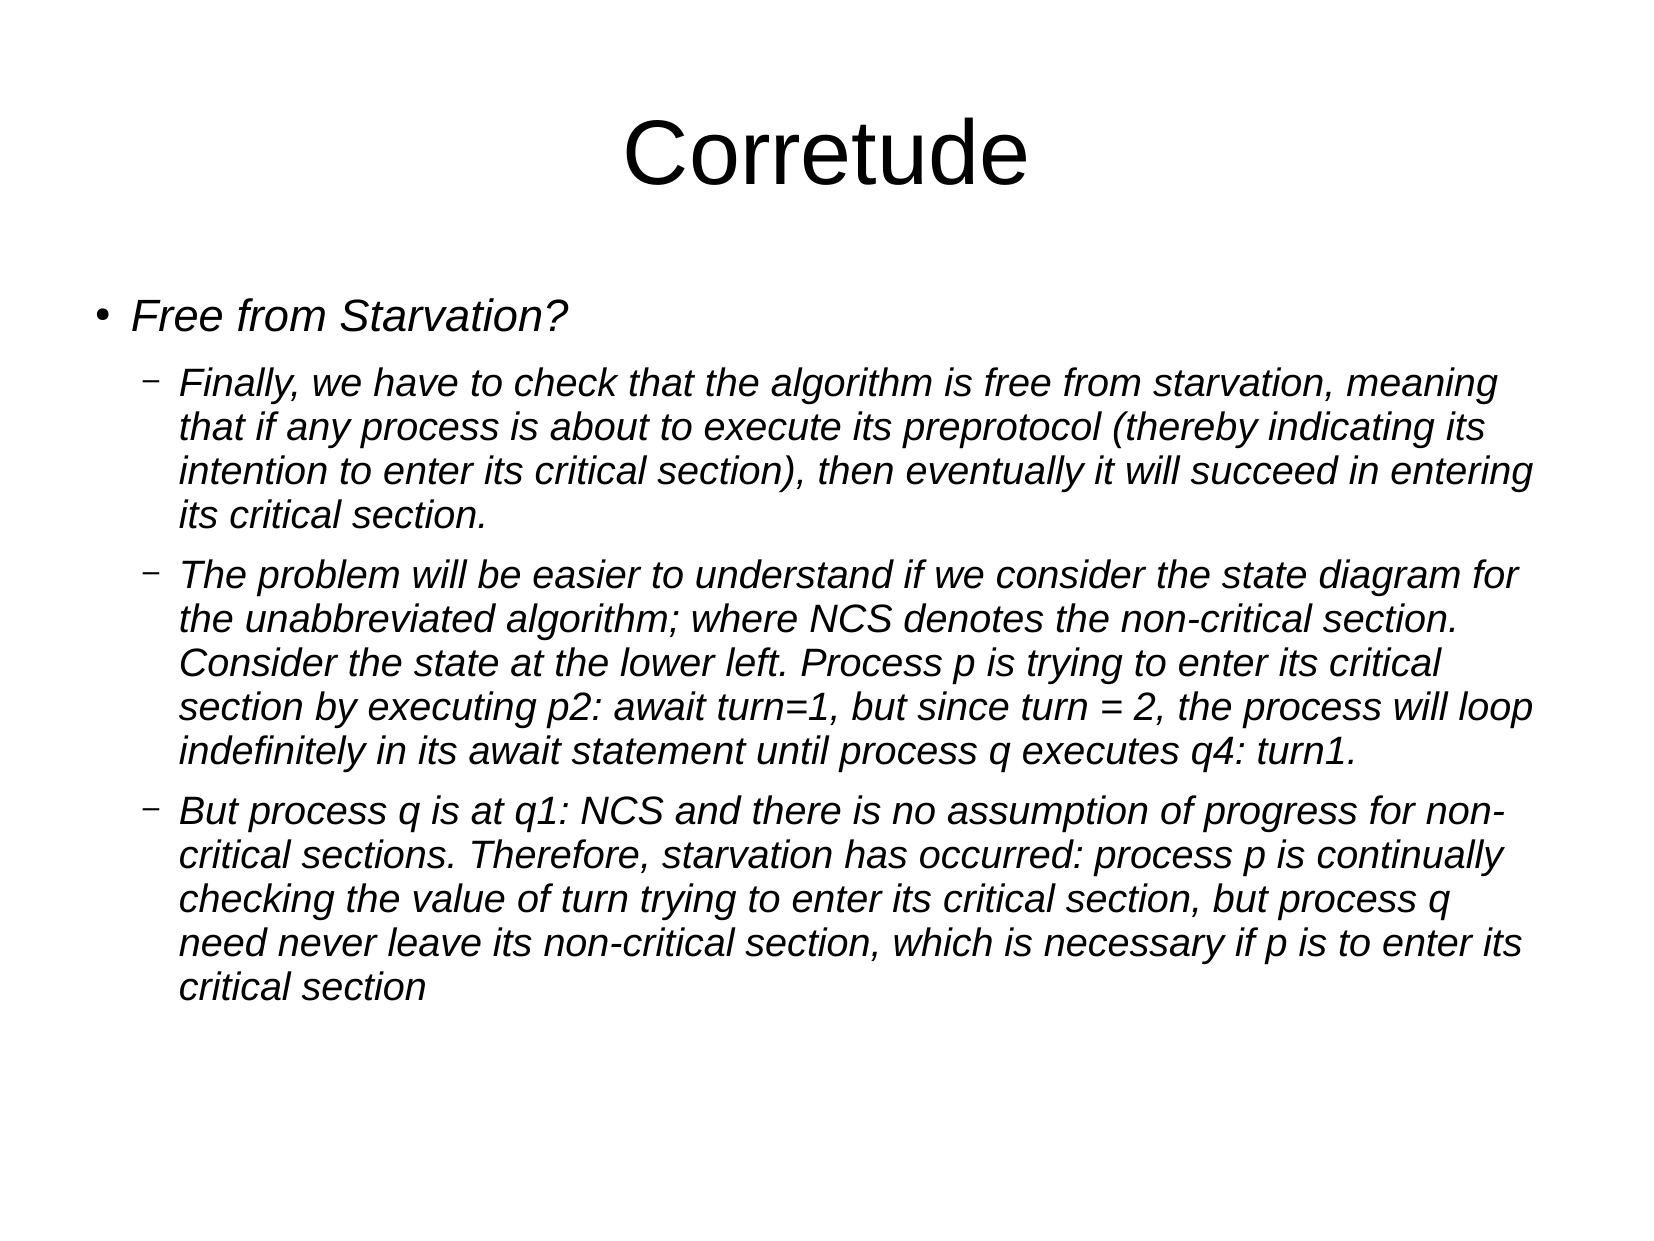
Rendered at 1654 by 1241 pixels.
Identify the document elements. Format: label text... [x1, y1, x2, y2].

list Free from Starvation? Finally, we have to check that the algorithm is free from starvation, meaning that if any process is about to execute its preprotocol (thereby indicating its intention to enter its critical section), then eventually it will succeed in entering its critical section. The problem will be easier to understand if we consider the state diagram for the unabbreviated algorithm; where NCS denotes the non-critical section. Consider the state at the lower left. Process p is trying to enter its critical section by executing p2: await turn=1, but since turn = 2, the process will loop indefinitely in its await statement until process q executes q4: turn1. But process q is at q1: NCS and there is no assumption of progress for non-critical sections. Therefore, starvation has occurred: process p is continually checking the value of turn trying to enter its critical section, but process q need never leave its non-critical section, which is necessary if p is to enter its critical section [82, 290, 1538, 1010]
title Corretude [82, 49, 1571, 257]
